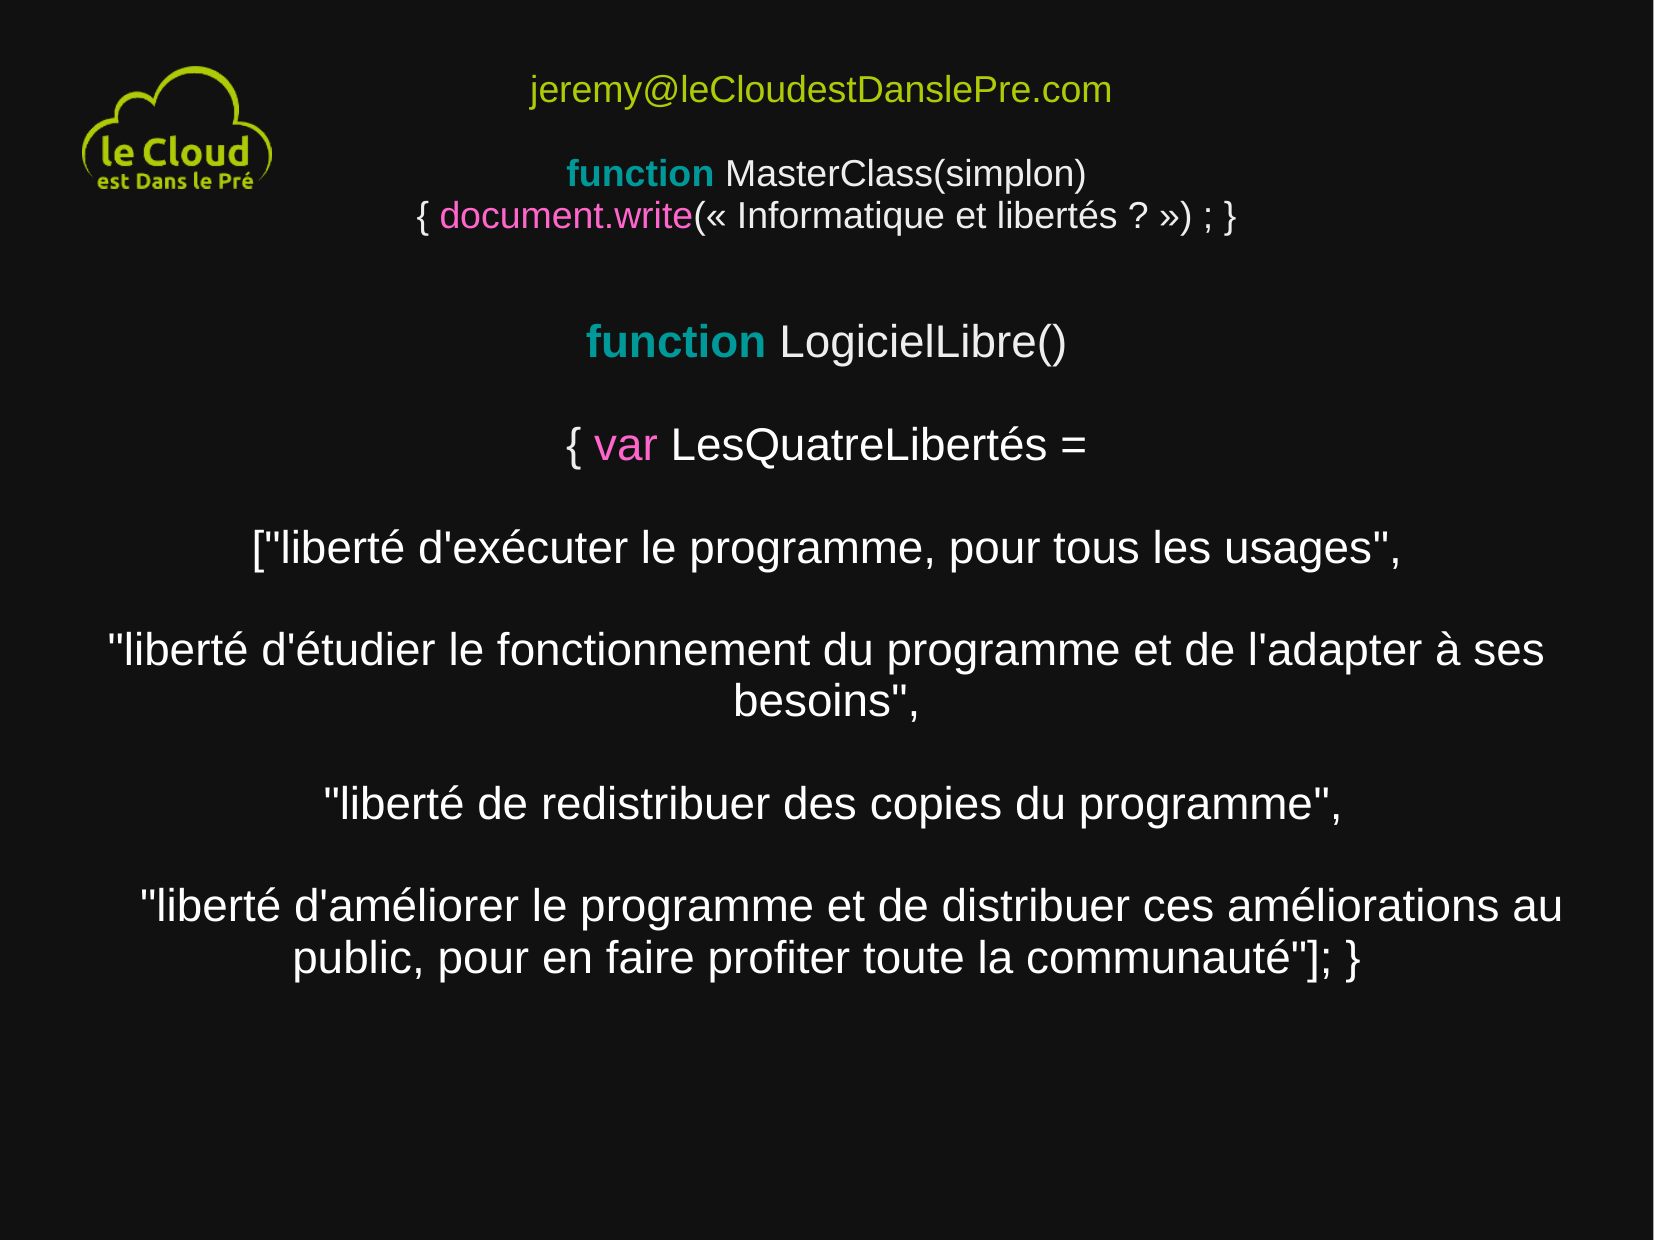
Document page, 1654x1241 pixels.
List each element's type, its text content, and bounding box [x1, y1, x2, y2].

title jeremy@leCloudestDanslePre.com function MasterClass(simplon) { document.write(« Informatique et libertés ? ») ; } [82, 47, 1571, 258]
picture [82, 66, 272, 189]
subtitle function LogicielLibre() { var LesQuatreLibertés = ["liberté d'exécuter le programme, pour tous les usages", "liberté d'étudier le fonctionnement du programme et de l'adapter à ses besoins", "liberté de redistribuer des copies du programme", "liberté d'améliorer le programme et de distribuer ces améliorations au public, pour en faire profiter toute la communauté"]; } [82, 316, 1571, 983]
